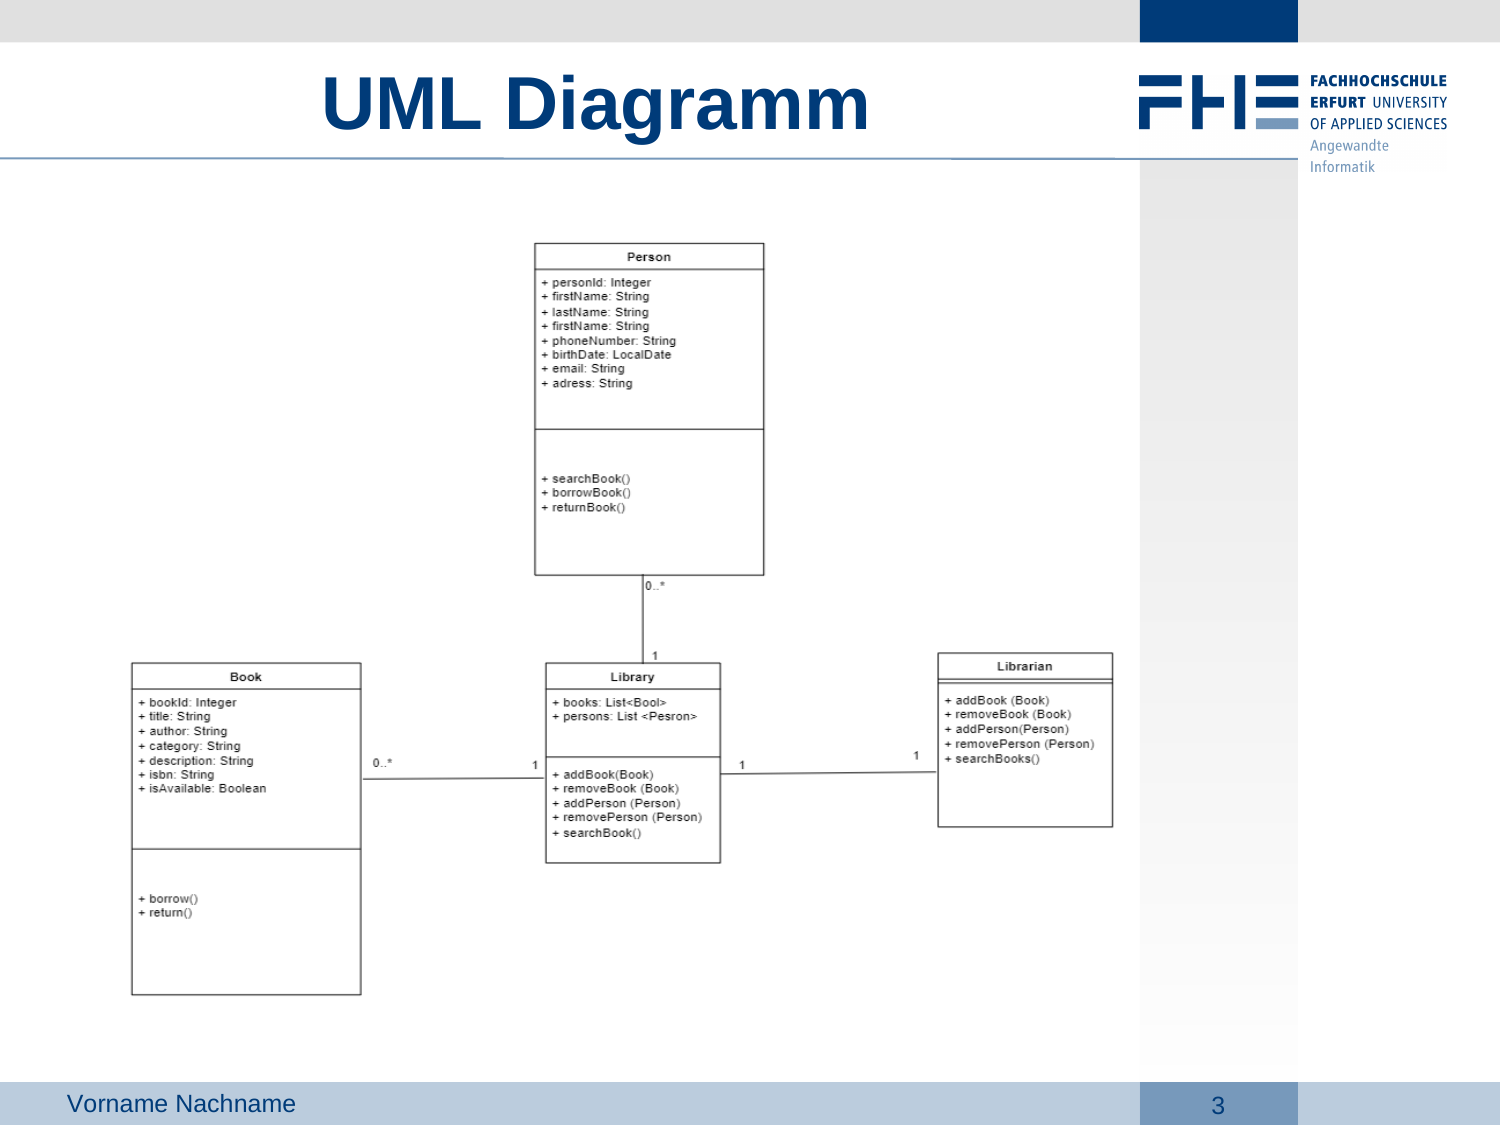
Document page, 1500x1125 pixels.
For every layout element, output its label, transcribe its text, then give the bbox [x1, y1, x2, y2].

picture [112, 224, 1133, 1012]
picture [1139, 75, 1447, 172]
title UML Diagramm [53, 58, 1140, 142]
